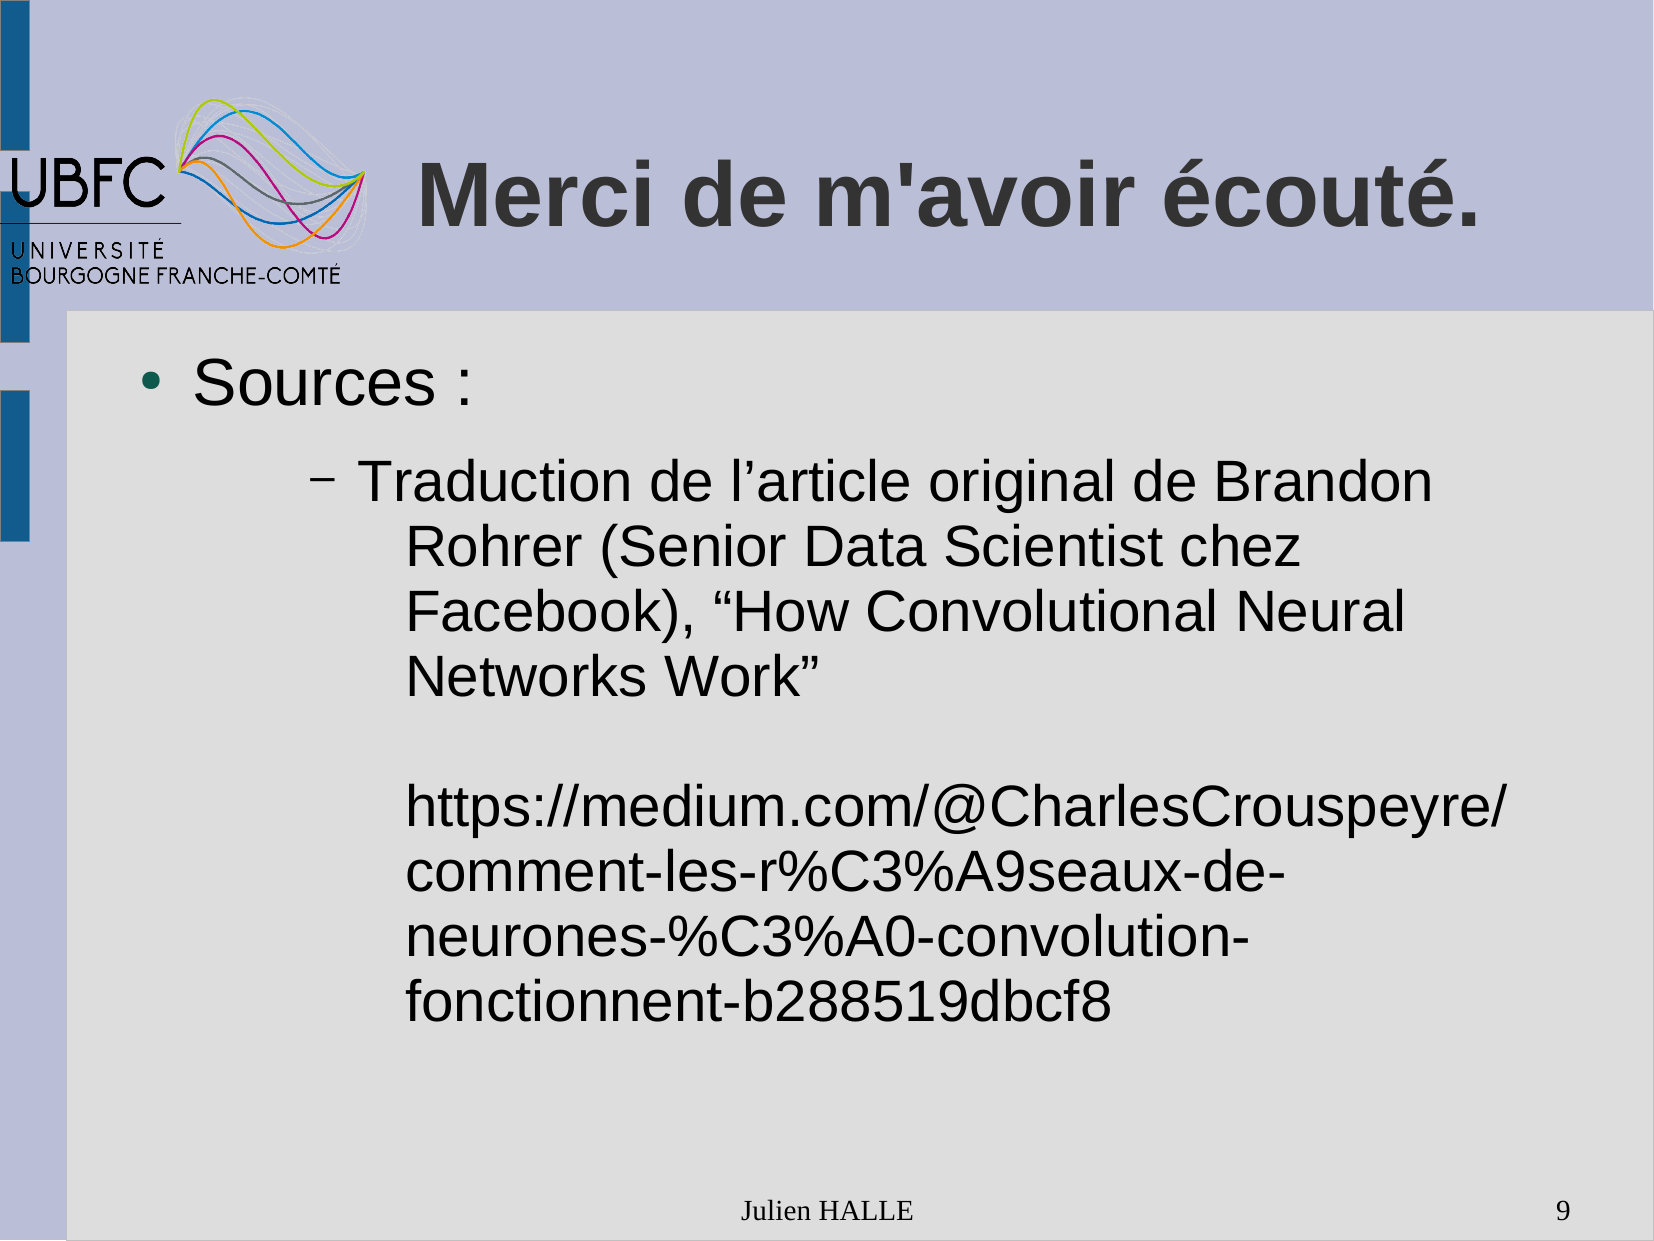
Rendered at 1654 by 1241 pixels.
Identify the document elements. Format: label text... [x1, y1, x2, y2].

title Merci de m'avoir écouté. [366, 91, 1534, 299]
list Sources : Traduction de l’article original de Brandon Rohrer (Senior Data Scientist chez Facebook), “How Convolutional Neural Networks Work” https://medium.com/@CharlesCrouspeyre/comment-les-r%C3%A9seaux-de-neurones-%C3%A0-convolution-fonctionnent-b288519dbcf8 [121, 344, 1534, 1127]
picture [0, 97, 366, 284]
